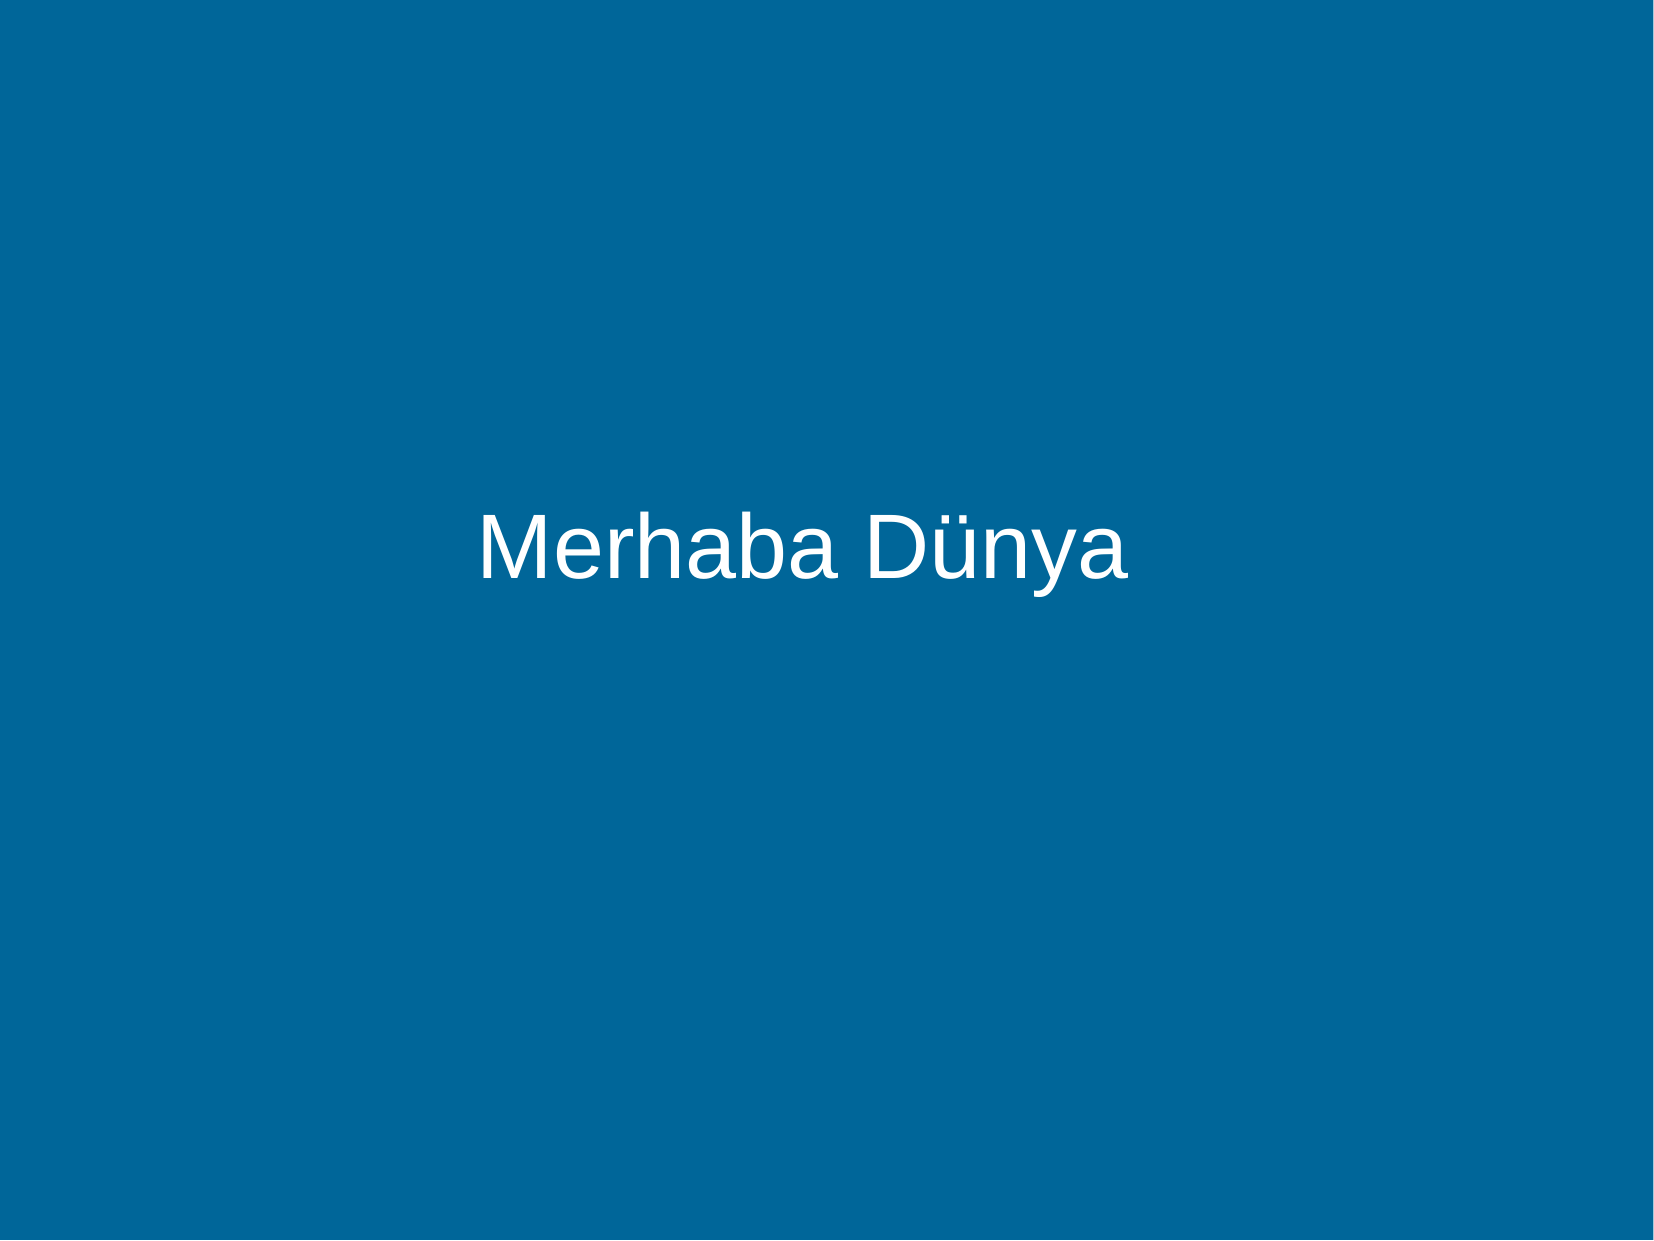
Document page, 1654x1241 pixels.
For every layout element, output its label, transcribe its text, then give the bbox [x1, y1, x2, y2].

title Merhaba Dünya [59, 442, 1548, 650]
